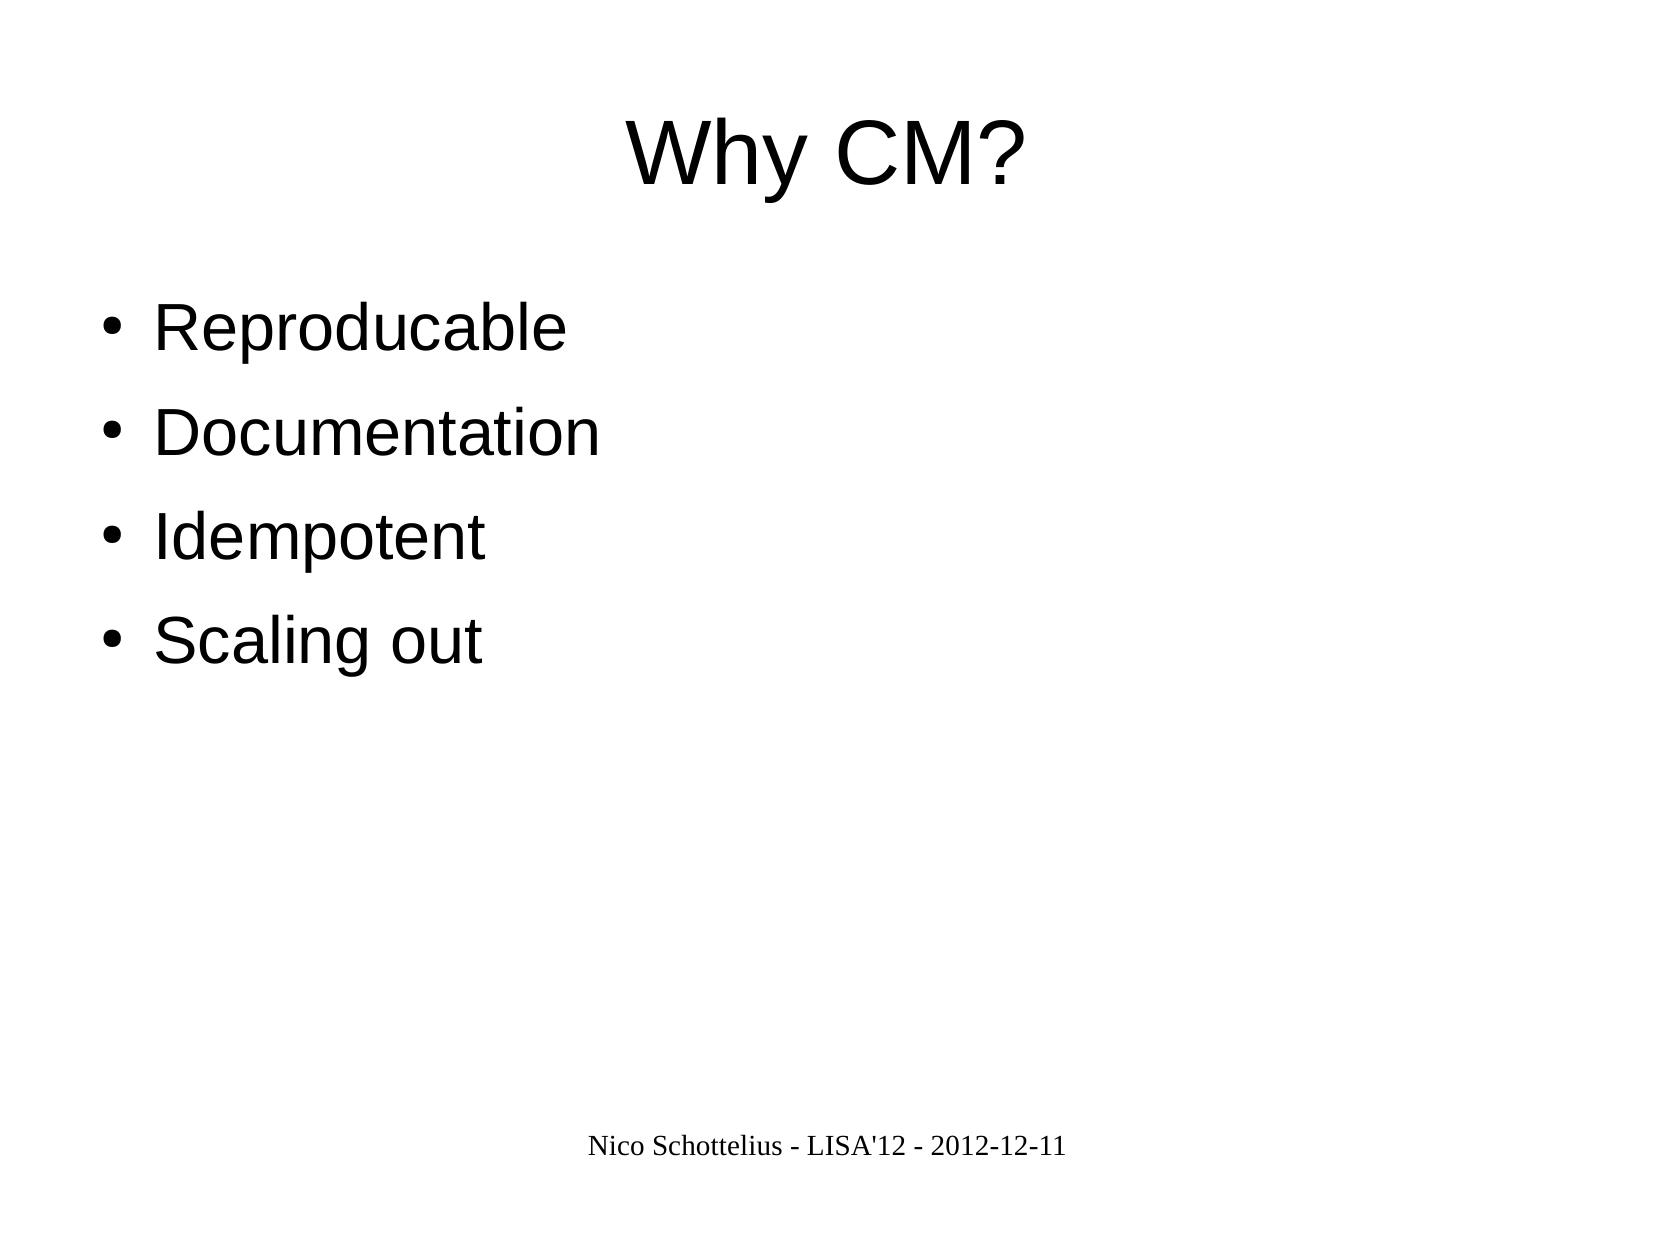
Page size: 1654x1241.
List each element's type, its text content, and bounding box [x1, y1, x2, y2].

title Why CM? [82, 49, 1571, 257]
list Reproducable Documentation Idempotent Scaling out [82, 290, 1538, 751]
